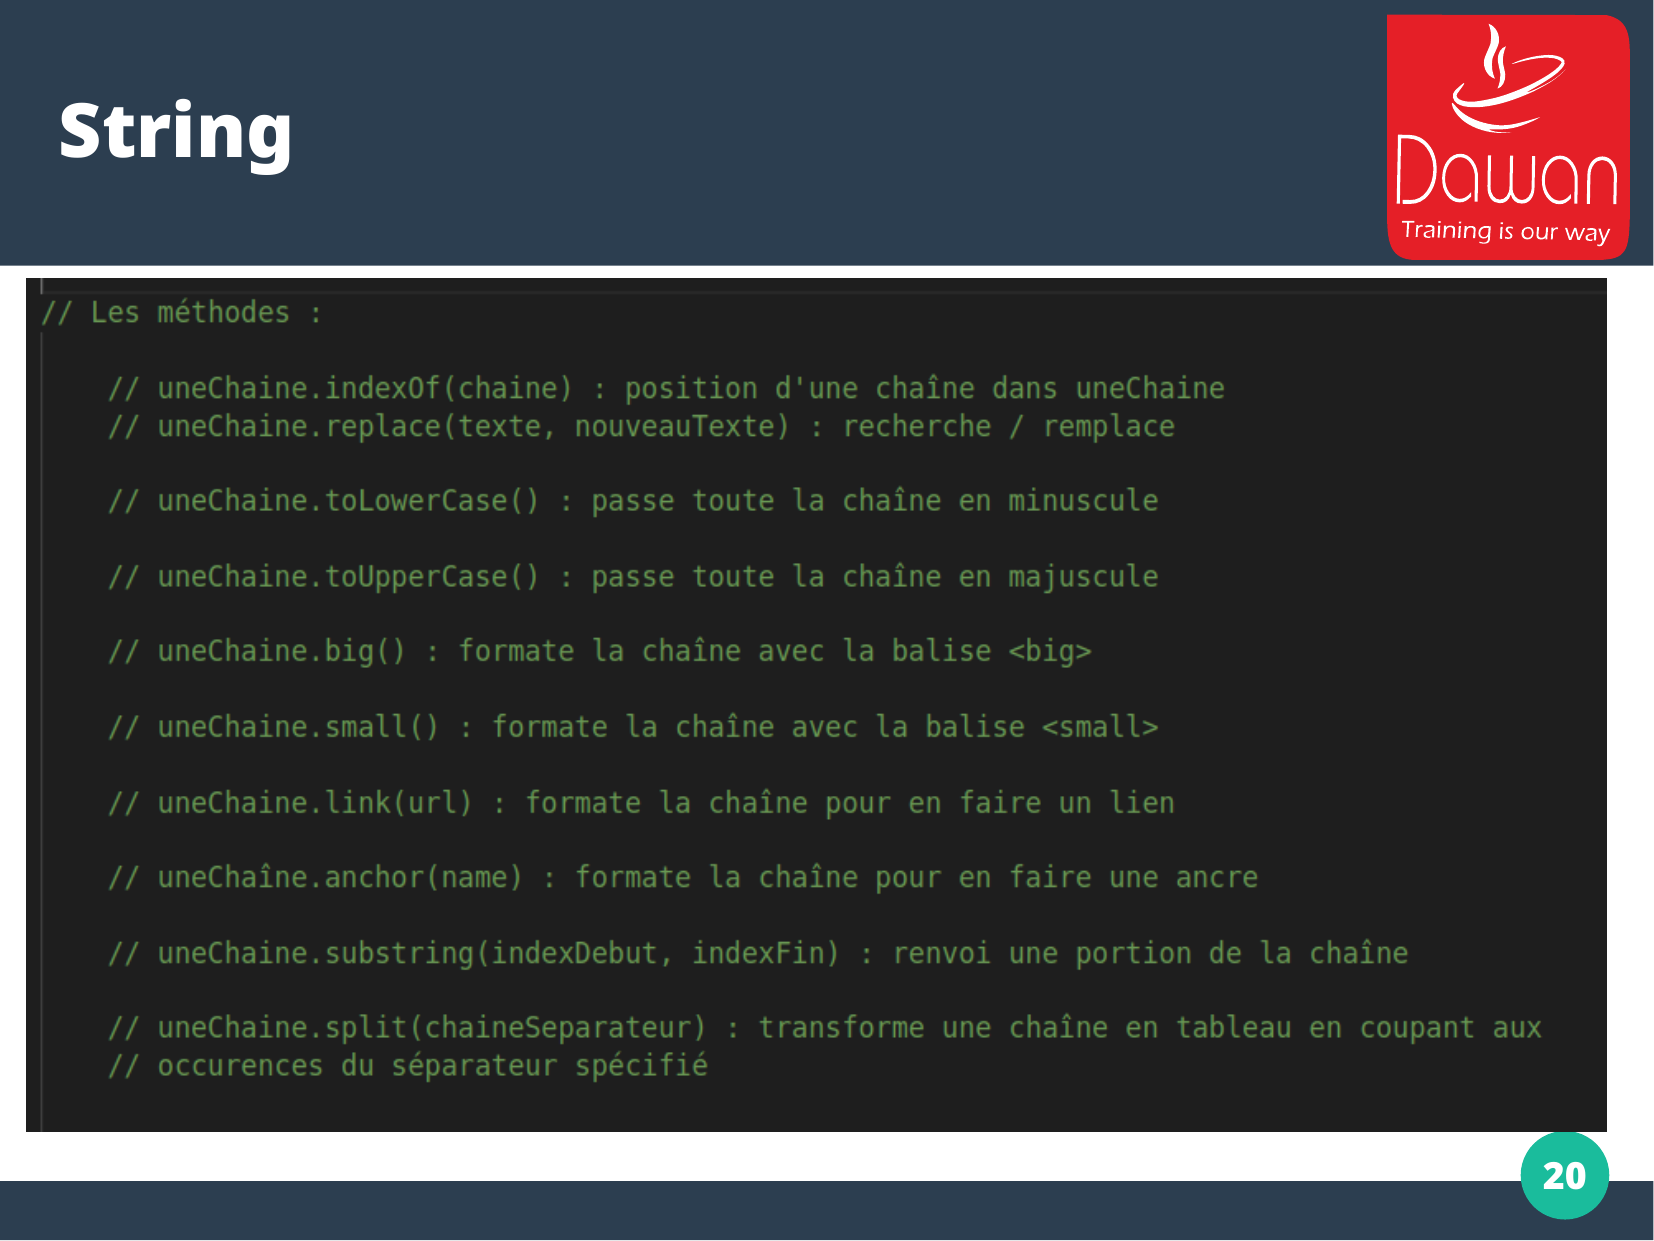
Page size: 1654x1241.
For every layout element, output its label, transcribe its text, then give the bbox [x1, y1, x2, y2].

picture [1387, 14, 1630, 260]
title String [59, 49, 1387, 207]
picture [26, 278, 1607, 1132]
